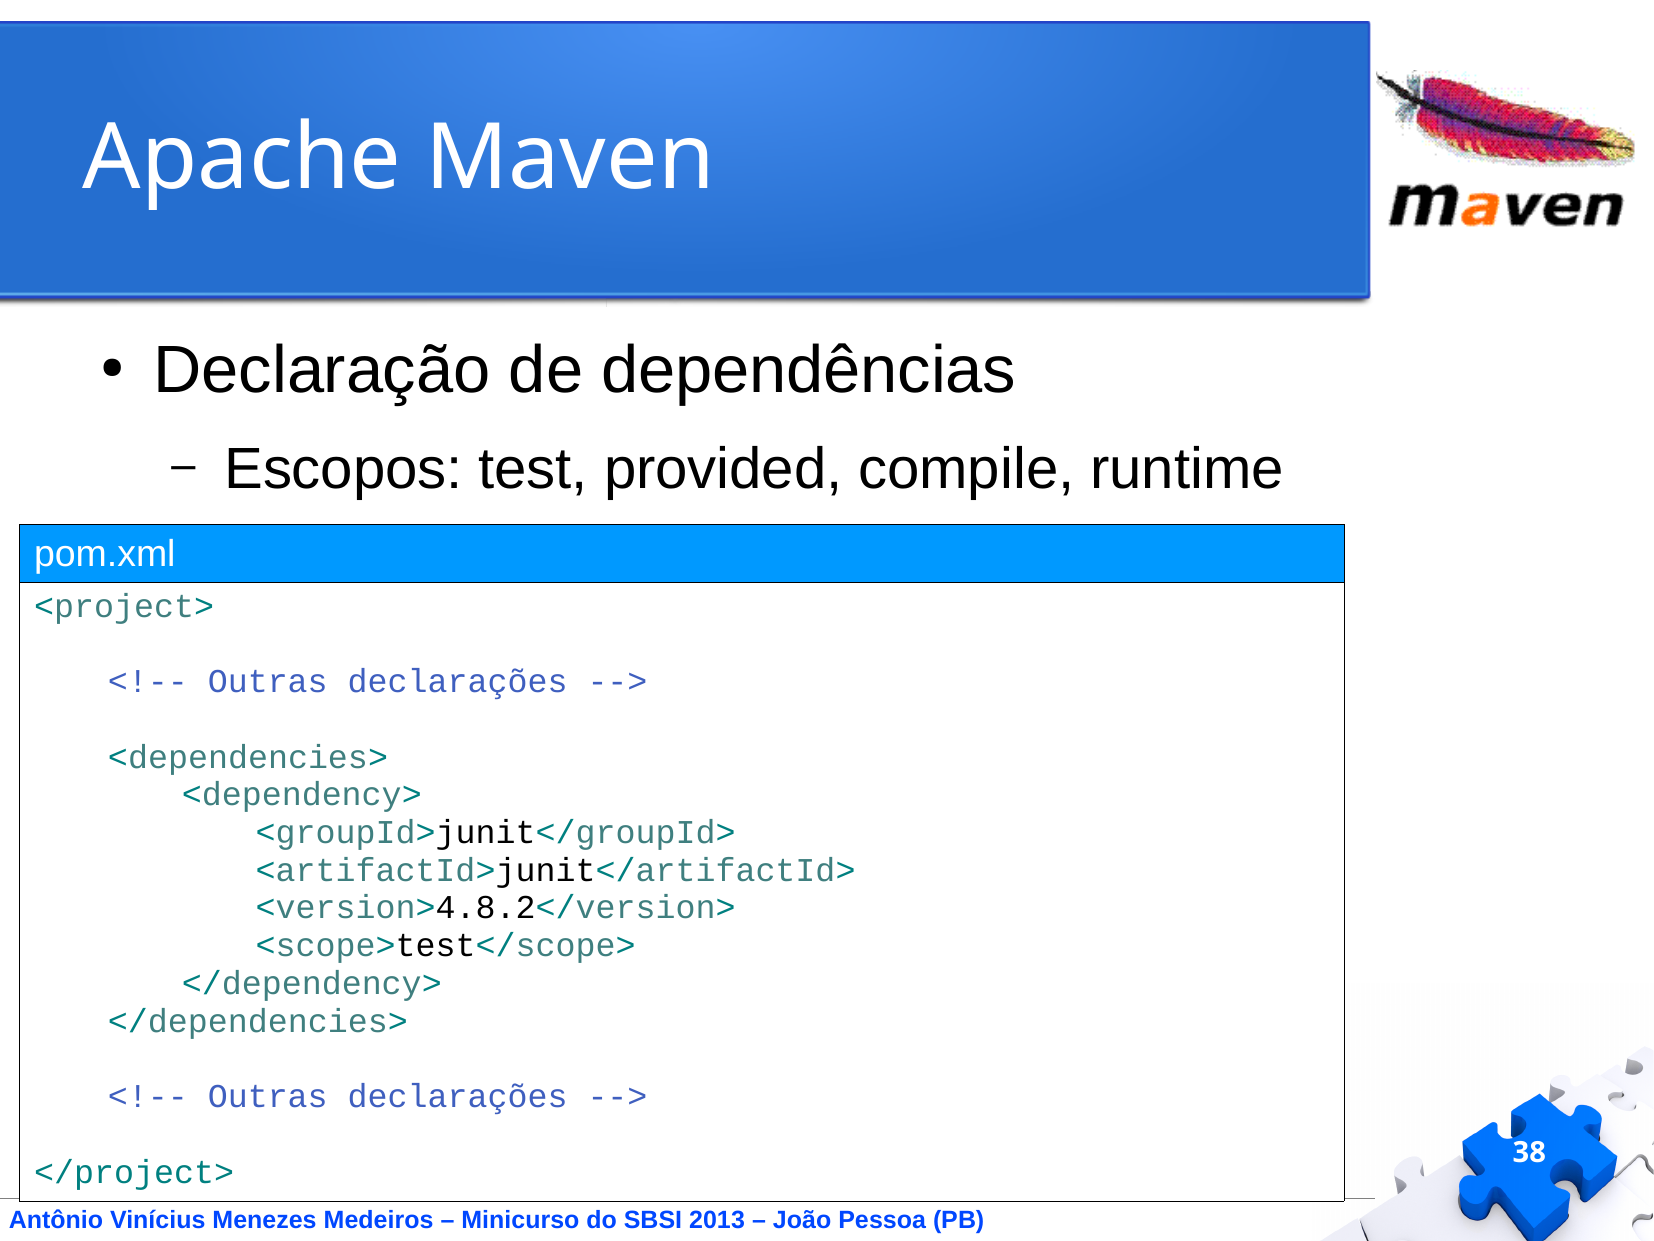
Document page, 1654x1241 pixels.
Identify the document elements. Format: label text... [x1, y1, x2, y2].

table_cell <project> <!-- Outras declarações --> <dependencies> <dependency> <groupId>junit</groupId> <artifactId>junit</artifactId> <version>4.8.2</version> <scope>test</scope> </dependency> </dependencies> <!-- Outras declarações --> </project> [20, 583, 1344, 1201]
title Apache Maven [82, 49, 1323, 257]
picture [1376, 70, 1643, 249]
list Declaração de dependências Escopos: test, provided, compile, runtime [82, 332, 1356, 532]
table_header pom.xml [20, 525, 1344, 582]
picture [0, 21, 1375, 307]
picture [1311, 983, 1654, 1241]
